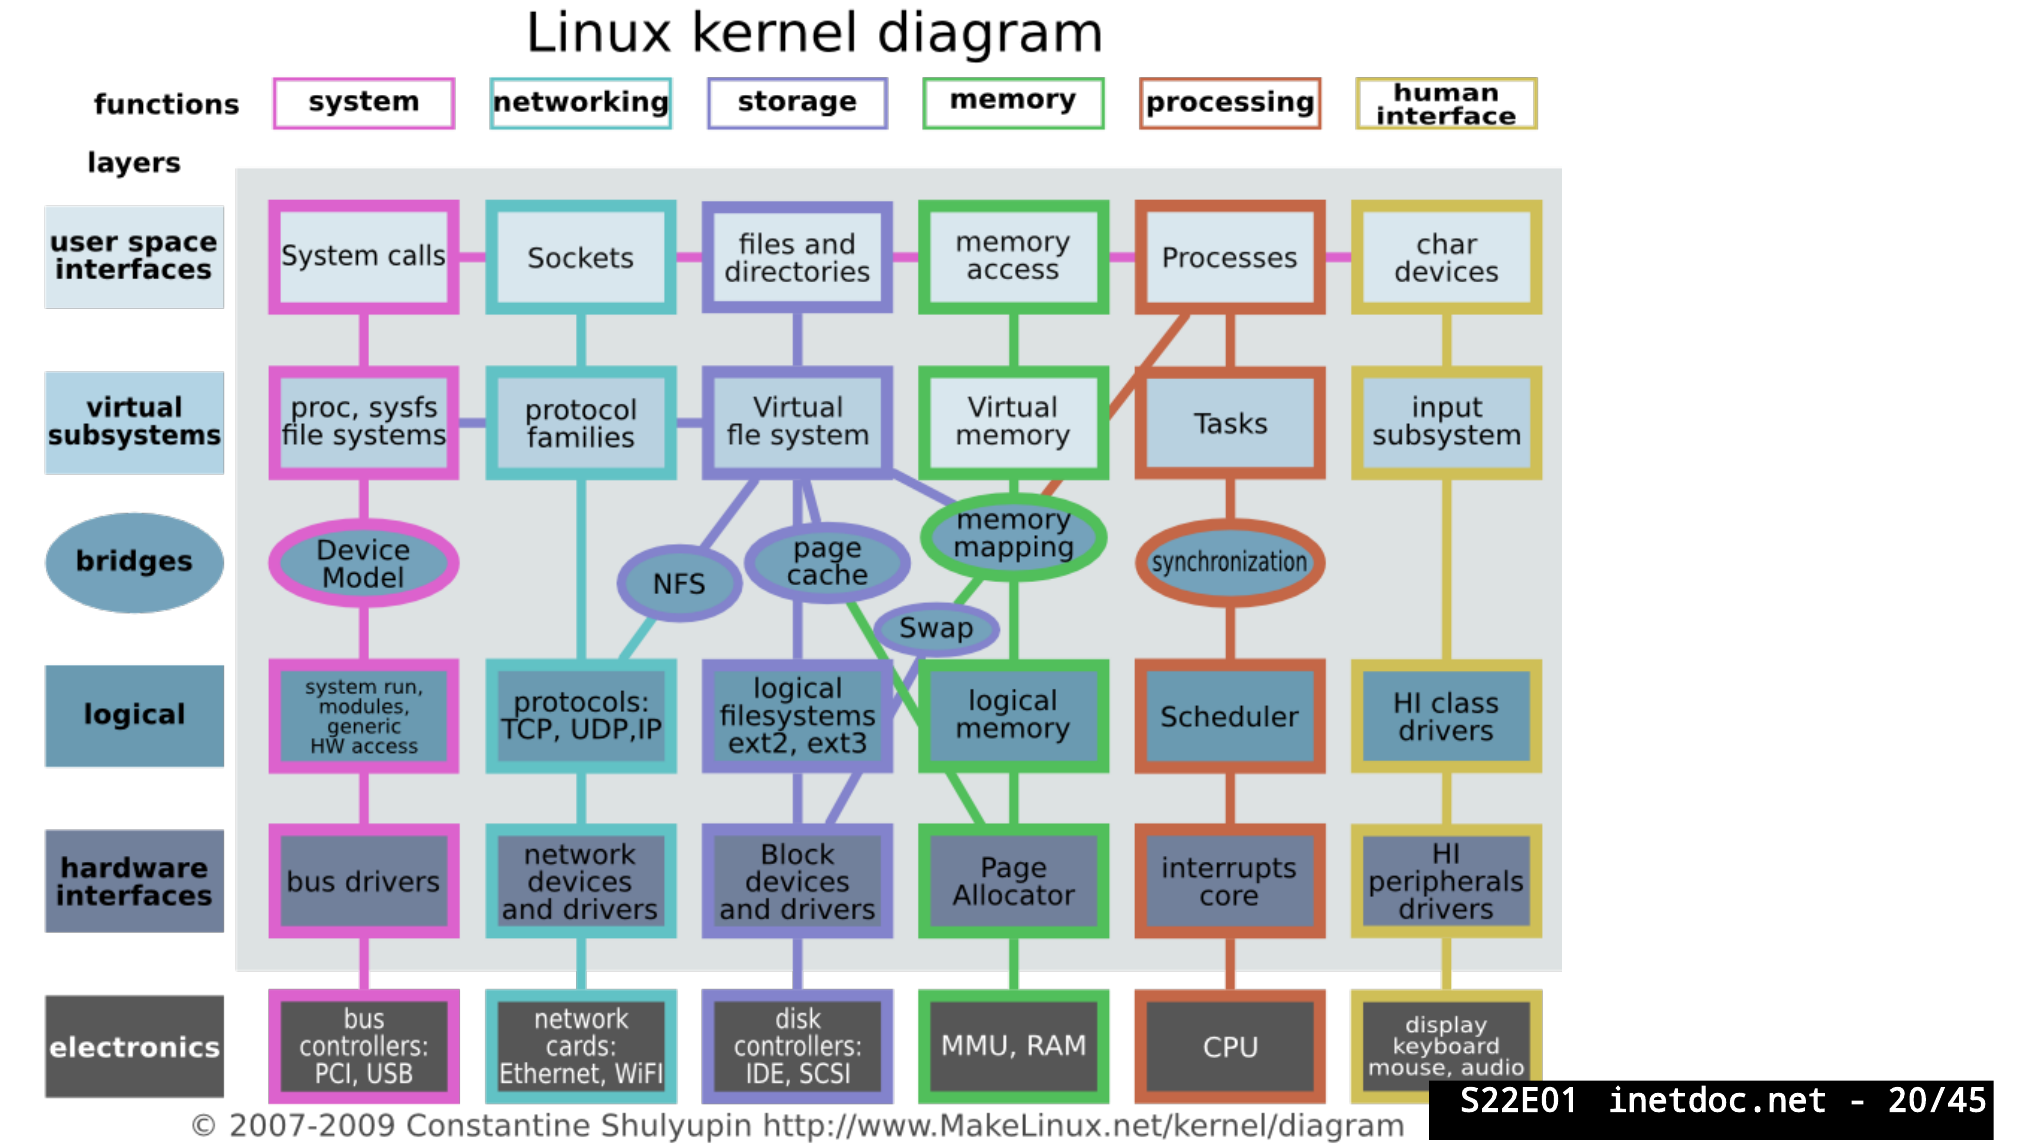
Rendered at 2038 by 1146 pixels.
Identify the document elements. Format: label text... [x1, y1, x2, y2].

picture [33, 3, 1562, 1146]
text_box S22E01 inetdoc.net - 45/45 [1429, 1080, 1994, 1140]
